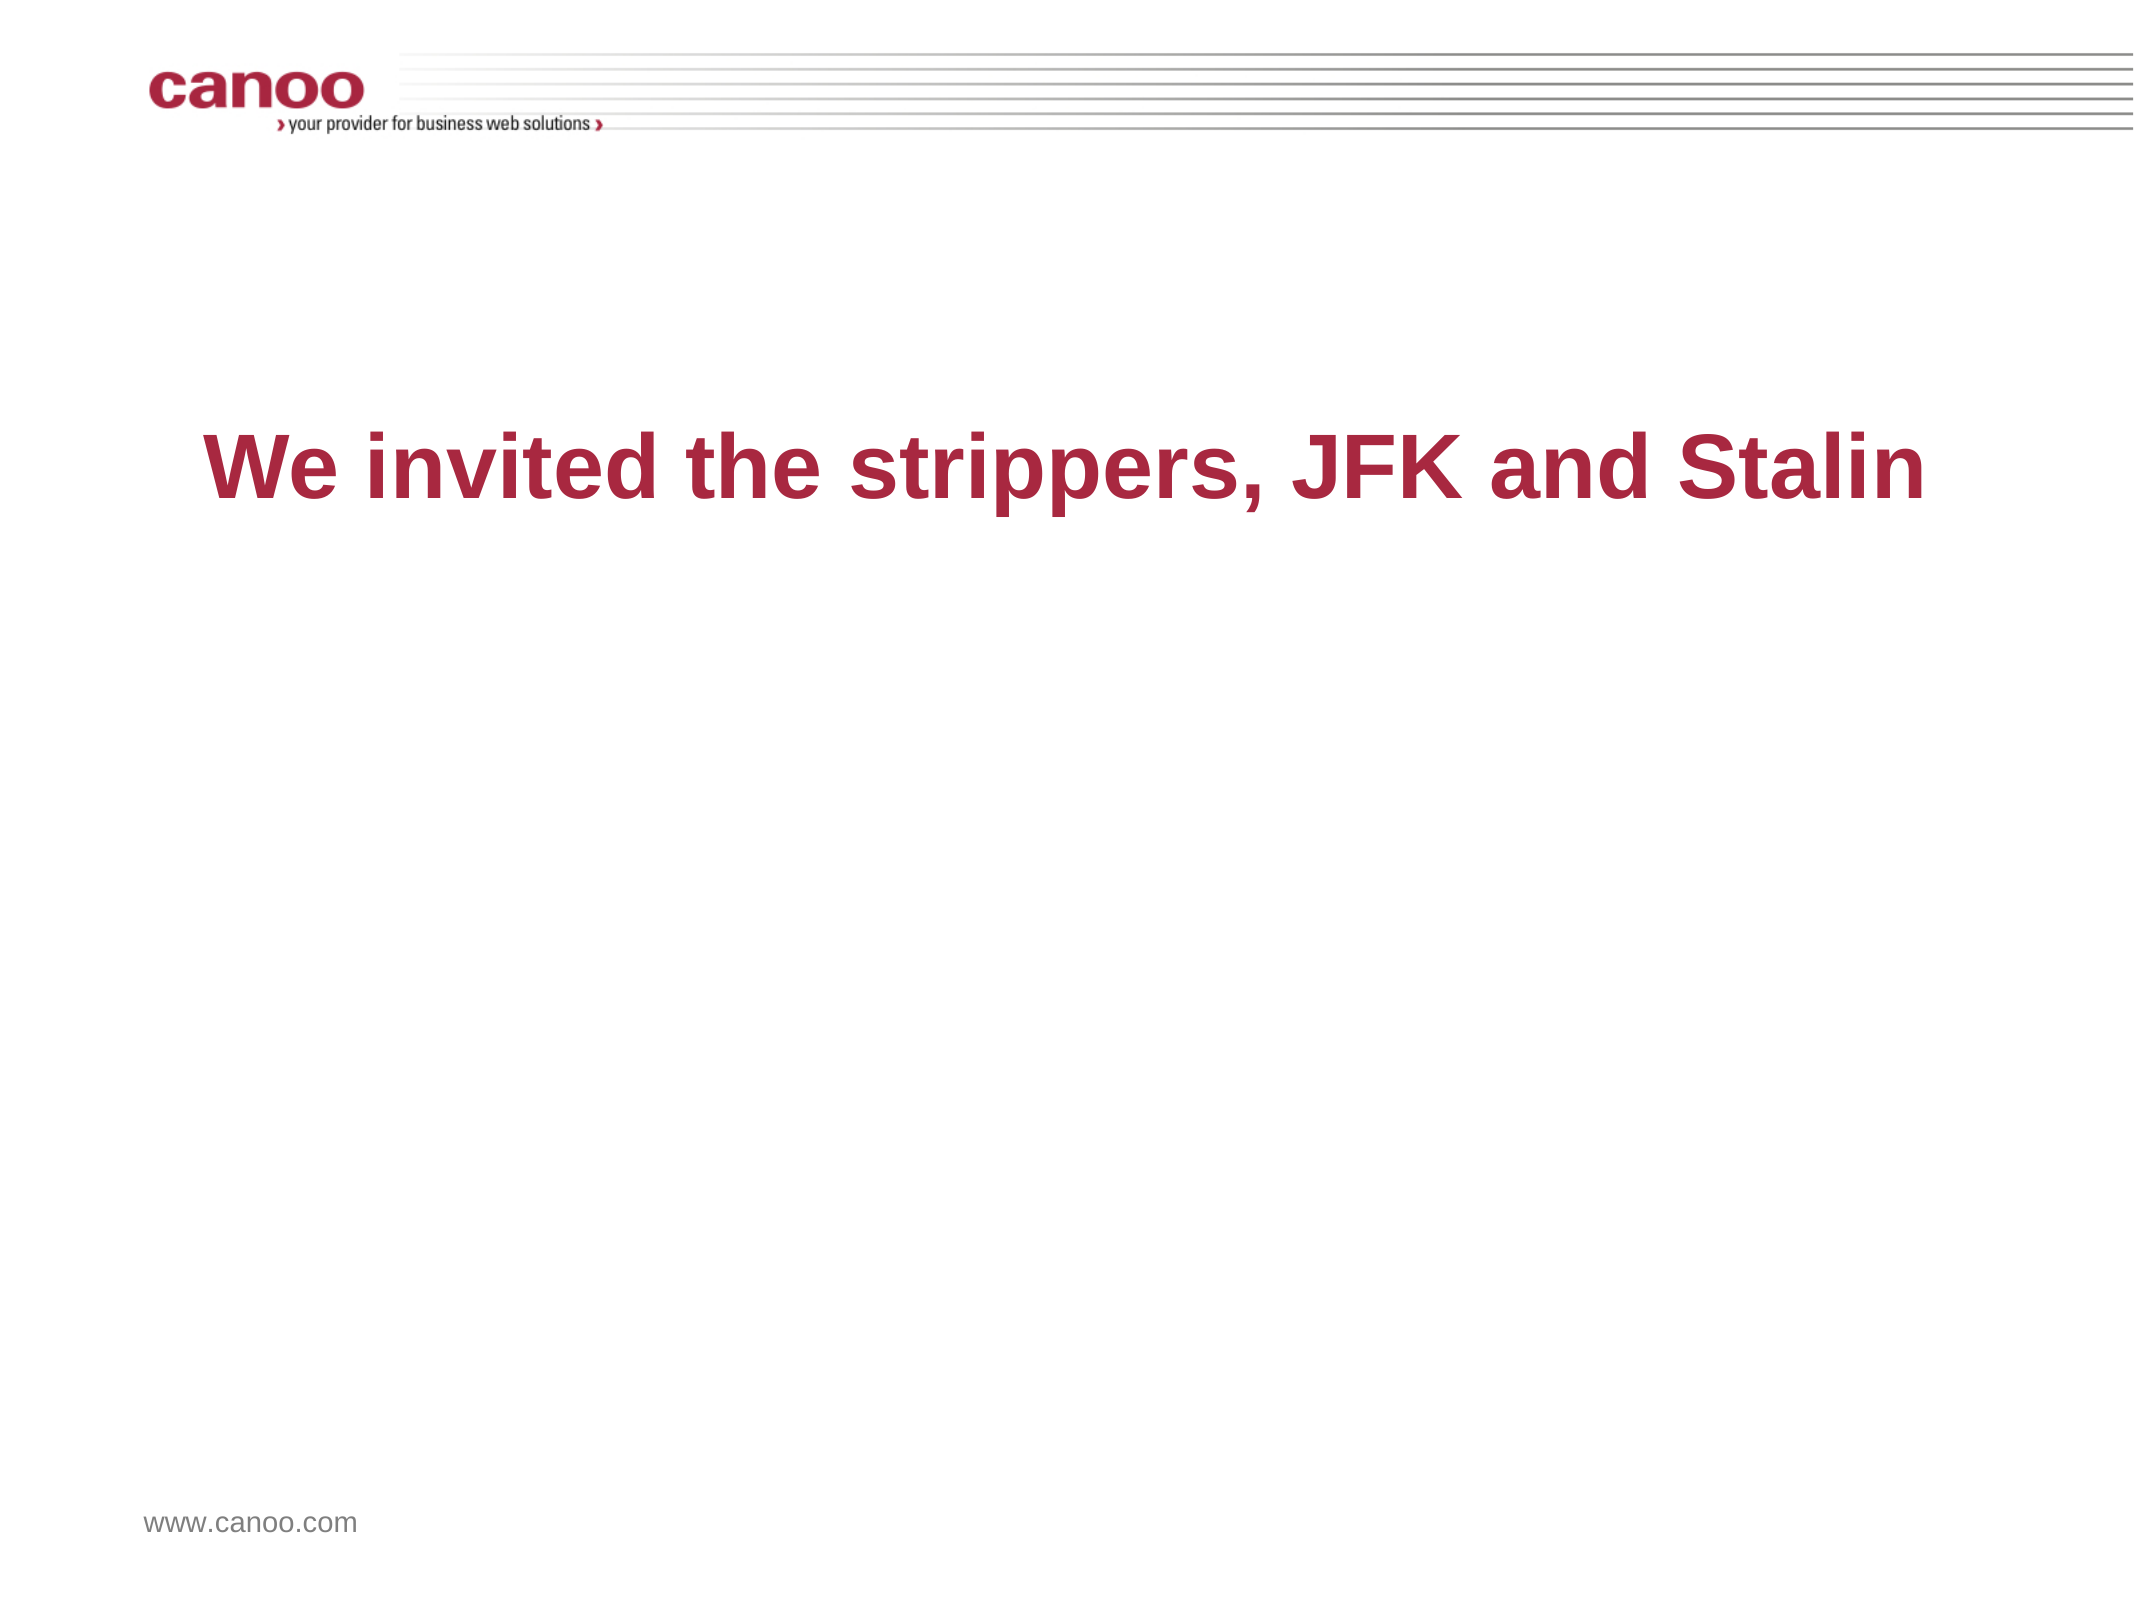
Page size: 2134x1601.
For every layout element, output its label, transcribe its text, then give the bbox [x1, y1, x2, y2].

picture [0, 21, 2134, 188]
title We invited the strippers, JFK and Stalin [127, 339, 2006, 525]
